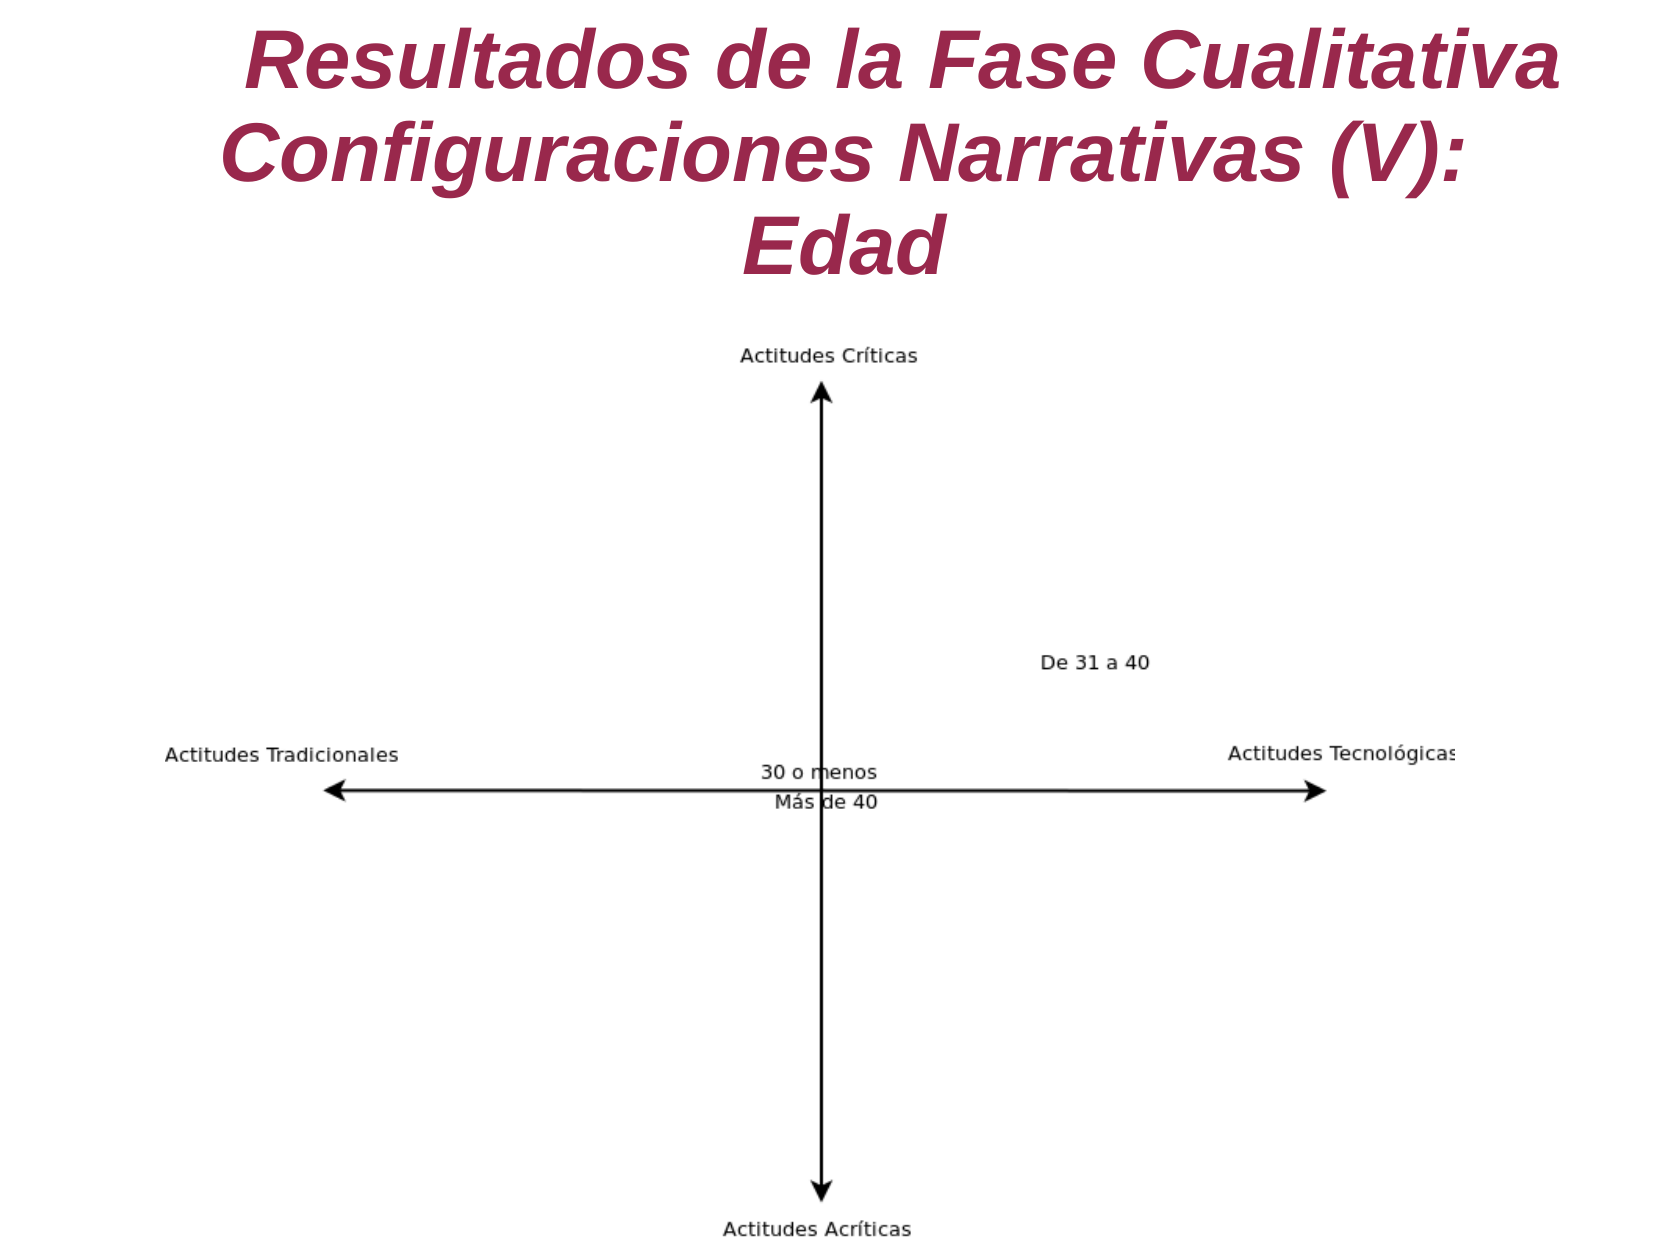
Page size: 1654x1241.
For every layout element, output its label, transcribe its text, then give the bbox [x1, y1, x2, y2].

picture [165, 344, 1455, 1241]
title Resultados de la Fase Cualitativa Configuraciones Narrativas (V): Edad [82, 13, 1571, 293]
